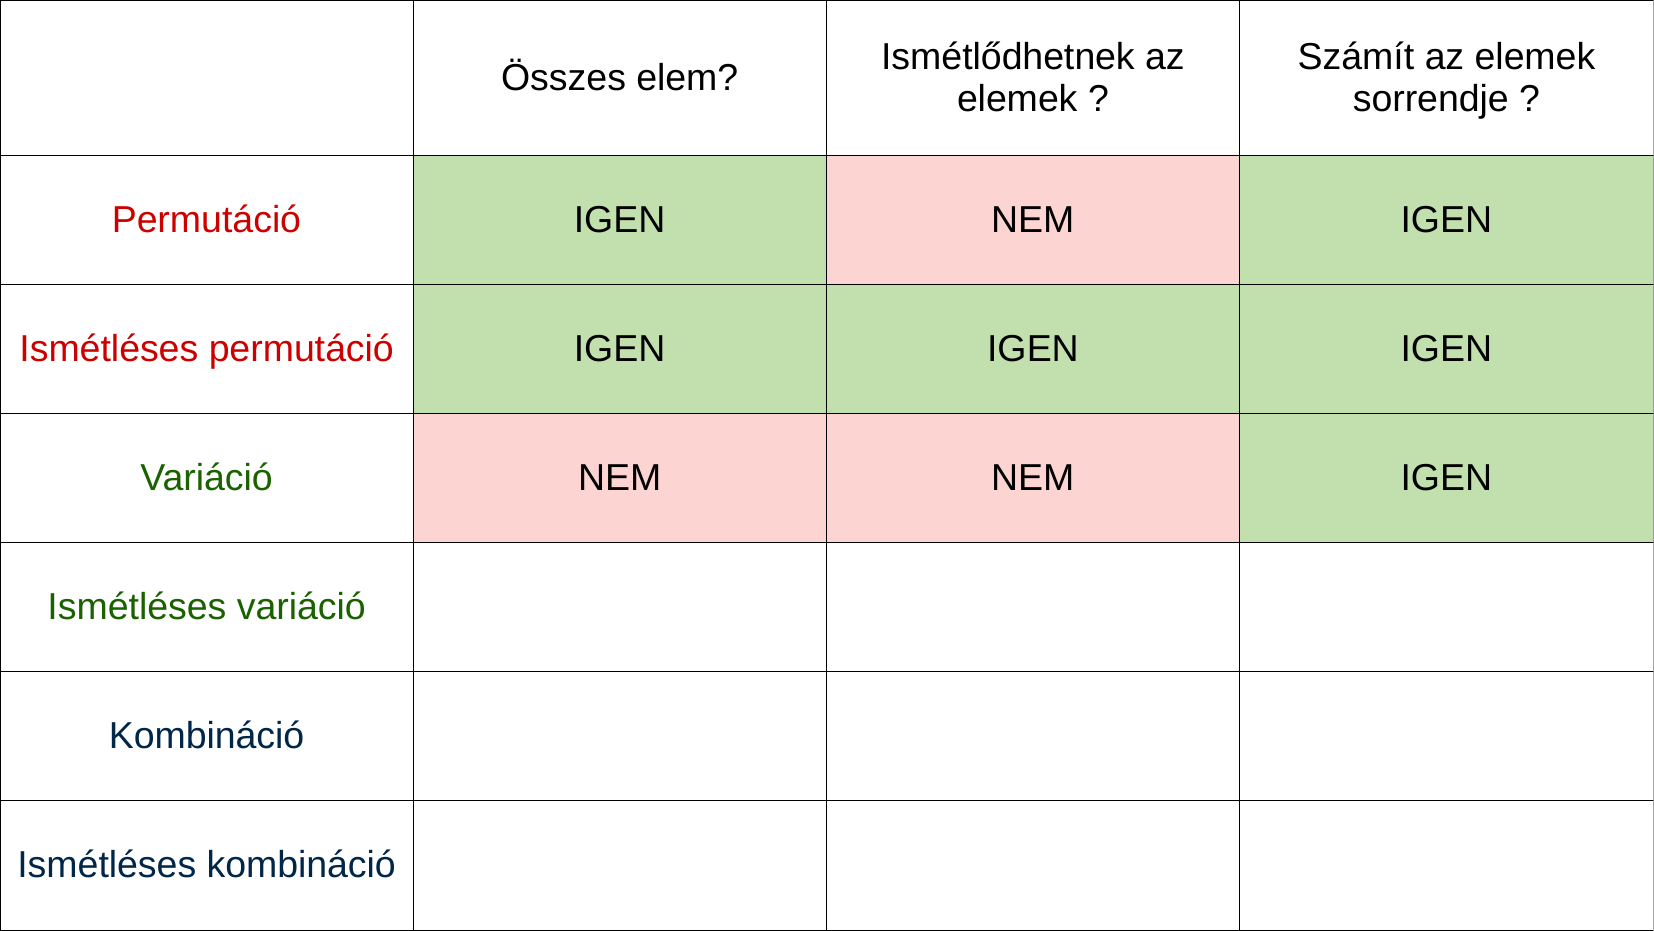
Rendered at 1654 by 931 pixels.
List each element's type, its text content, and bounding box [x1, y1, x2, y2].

table_cell [827, 543, 1239, 671]
table_cell Ismétléses kombináció [1, 801, 413, 930]
table_cell NEM [414, 414, 826, 542]
table_cell Kombináció [1, 672, 413, 800]
table_cell IGEN [827, 285, 1239, 413]
table_header Számít az elemek sorrendje ? [1240, 1, 1653, 155]
table_cell [1240, 672, 1653, 800]
table_cell [827, 801, 1239, 930]
table_cell [1240, 543, 1653, 671]
table_cell Ismétléses permutáció [1, 285, 413, 413]
table_header Összes elem? [414, 1, 826, 155]
table_cell [827, 672, 1239, 800]
table_cell [1240, 801, 1653, 930]
table_cell IGEN [414, 156, 826, 284]
table_cell IGEN [1240, 285, 1653, 413]
table_cell [414, 801, 826, 930]
table_cell [414, 672, 826, 800]
table_cell IGEN [414, 285, 826, 413]
table_cell Ismétléses variáció [1, 543, 413, 671]
table_cell [414, 543, 826, 671]
table_cell NEM [827, 156, 1239, 284]
table_header [1, 1, 413, 155]
table_cell IGEN [1240, 414, 1653, 542]
table_header Ismétlődhetnek az elemek ? [827, 1, 1239, 155]
table_cell IGEN [1240, 156, 1653, 284]
table_cell NEM [827, 414, 1239, 542]
table_cell Permutáció [1, 156, 413, 284]
table_cell Variáció [1, 414, 413, 542]
